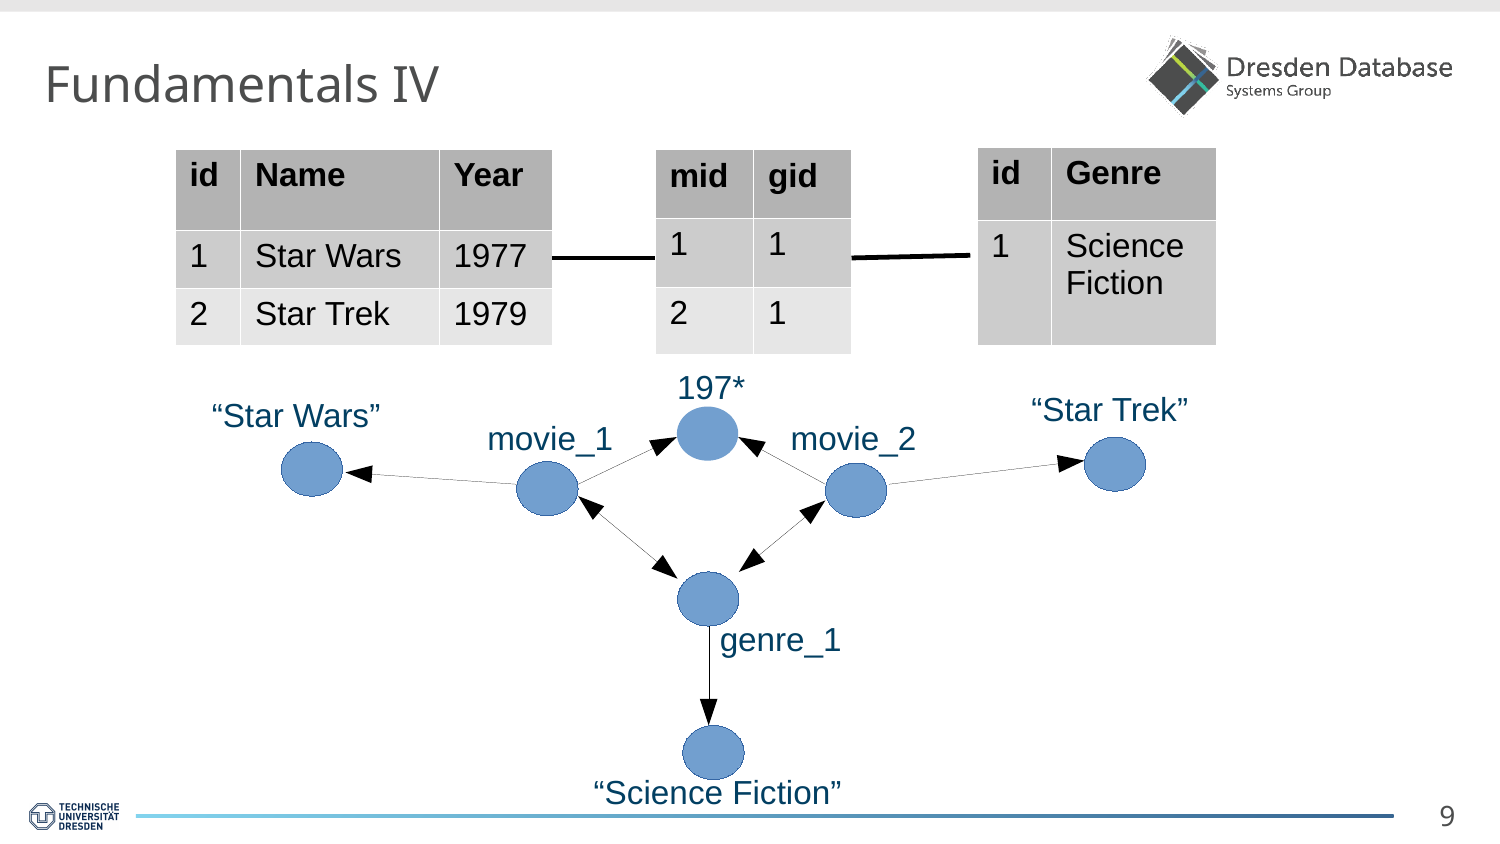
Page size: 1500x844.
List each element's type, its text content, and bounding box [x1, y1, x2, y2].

table_cell Science Fiction [1052, 221, 1216, 345]
text_box [828, 501, 885, 518]
text_box [677, 571, 739, 626]
text_box movie_1 [472, 413, 677, 513]
table_header Name [241, 150, 439, 230]
table_cell 1 [754, 288, 851, 354]
table_header Year [440, 150, 552, 230]
picture [29, 803, 119, 830]
table_cell 1 [754, 219, 851, 287]
table_cell 1 [656, 219, 753, 287]
text_box movie_2 [775, 413, 981, 501]
text_box “Star Wars” [197, 389, 426, 489]
table_header gid [754, 150, 851, 218]
table_header id [176, 150, 240, 230]
title Fundamentals IV [29, 47, 1093, 118]
table_cell 1979 [440, 289, 552, 345]
text_box 197* [662, 361, 884, 461]
text_box [281, 441, 343, 497]
table_header Genre [1052, 148, 1216, 220]
text_box “Star Trek” [1016, 384, 1276, 567]
table_cell 2 [176, 289, 240, 345]
text_box genre_1 [705, 614, 910, 713]
picture [1145, 35, 1453, 118]
table_cell Star Wars [241, 231, 439, 288]
text_box “Science Fiction” [578, 767, 914, 844]
text_box [1084, 437, 1146, 492]
table_cell 2 [656, 288, 753, 354]
table_cell 1 [978, 221, 1051, 345]
table_header mid [656, 150, 753, 218]
table_header id [978, 148, 1051, 220]
text_box [682, 725, 745, 780]
table_cell 1977 [440, 231, 552, 288]
table_cell Star Trek [241, 289, 439, 345]
table_cell 1 [176, 231, 240, 288]
